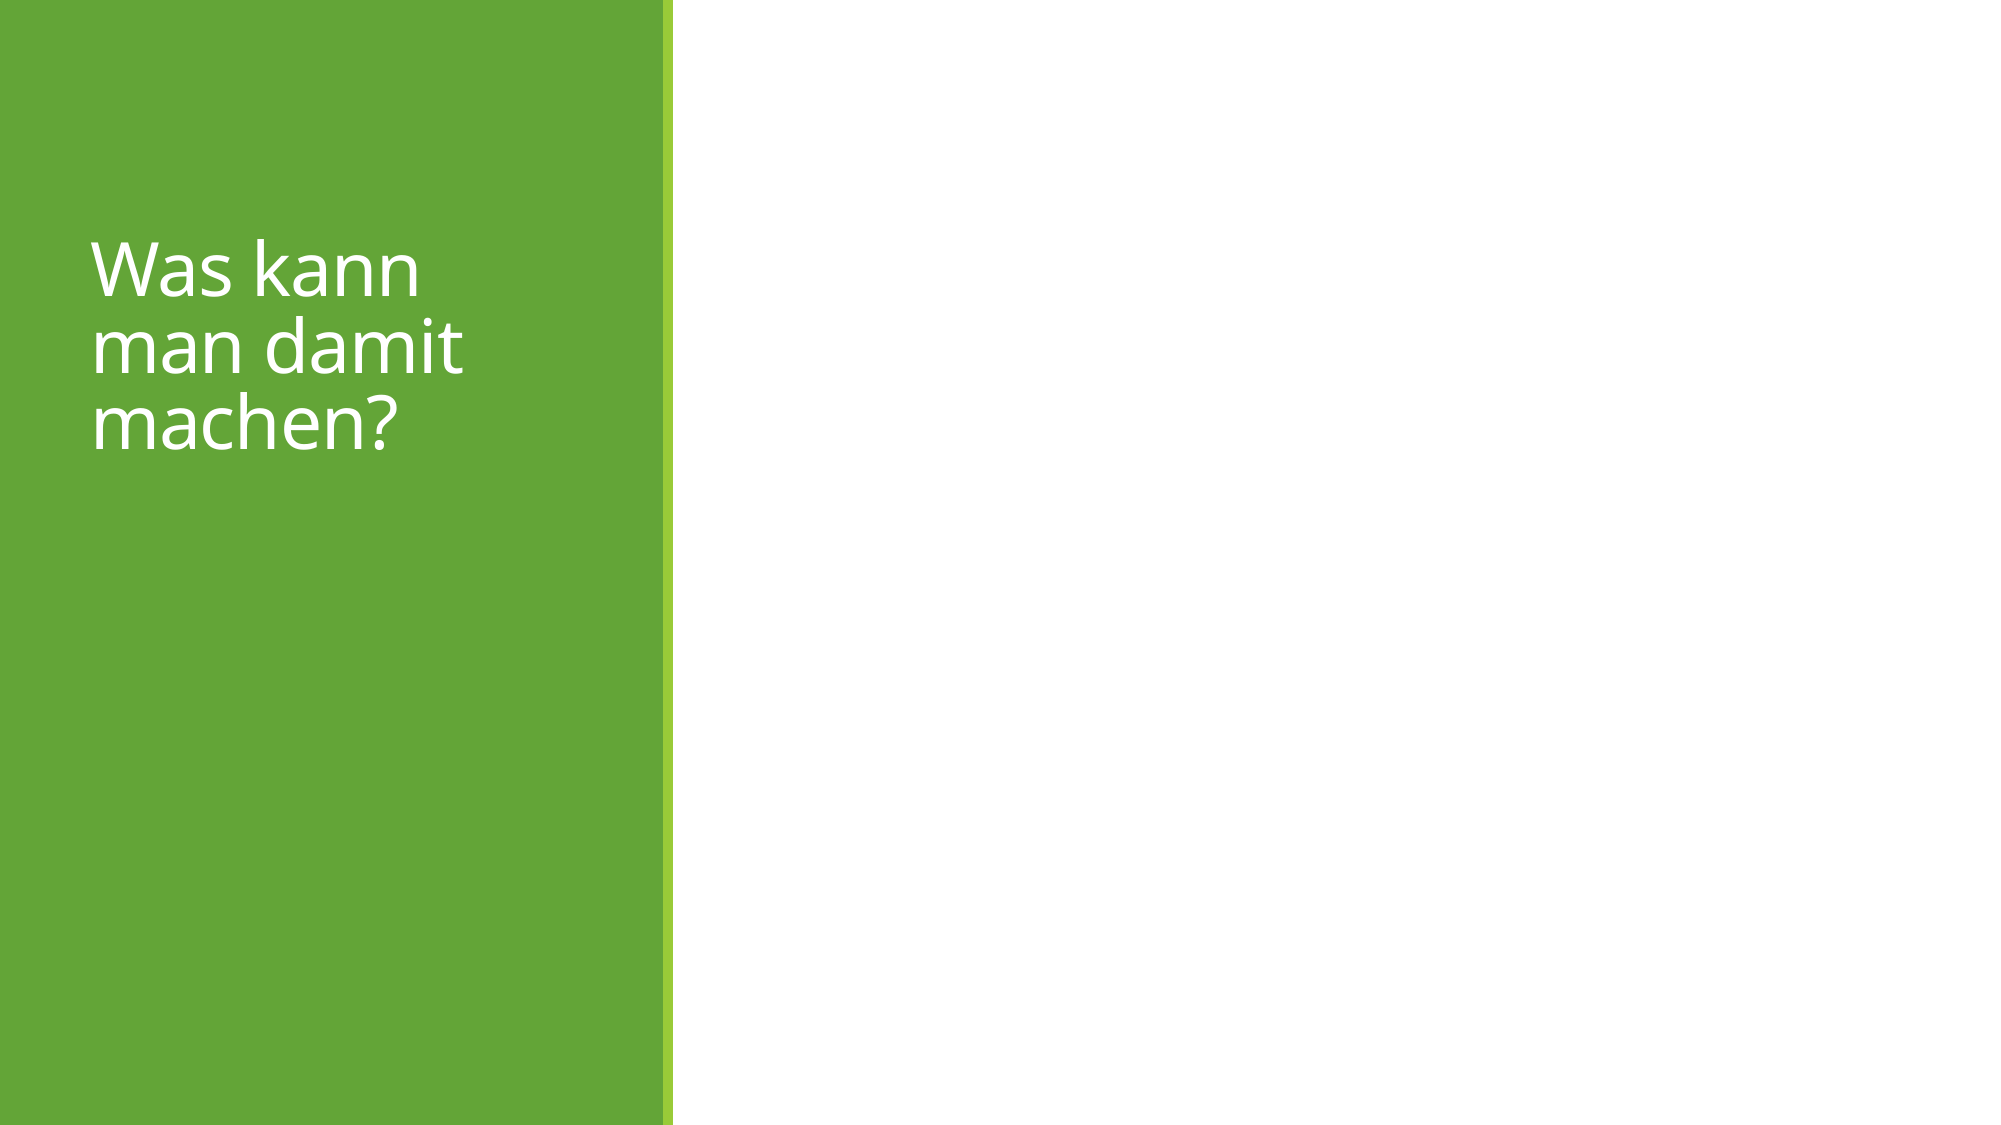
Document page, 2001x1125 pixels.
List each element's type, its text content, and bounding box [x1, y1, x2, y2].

title Was kann man damit machen? [75, 97, 601, 473]
